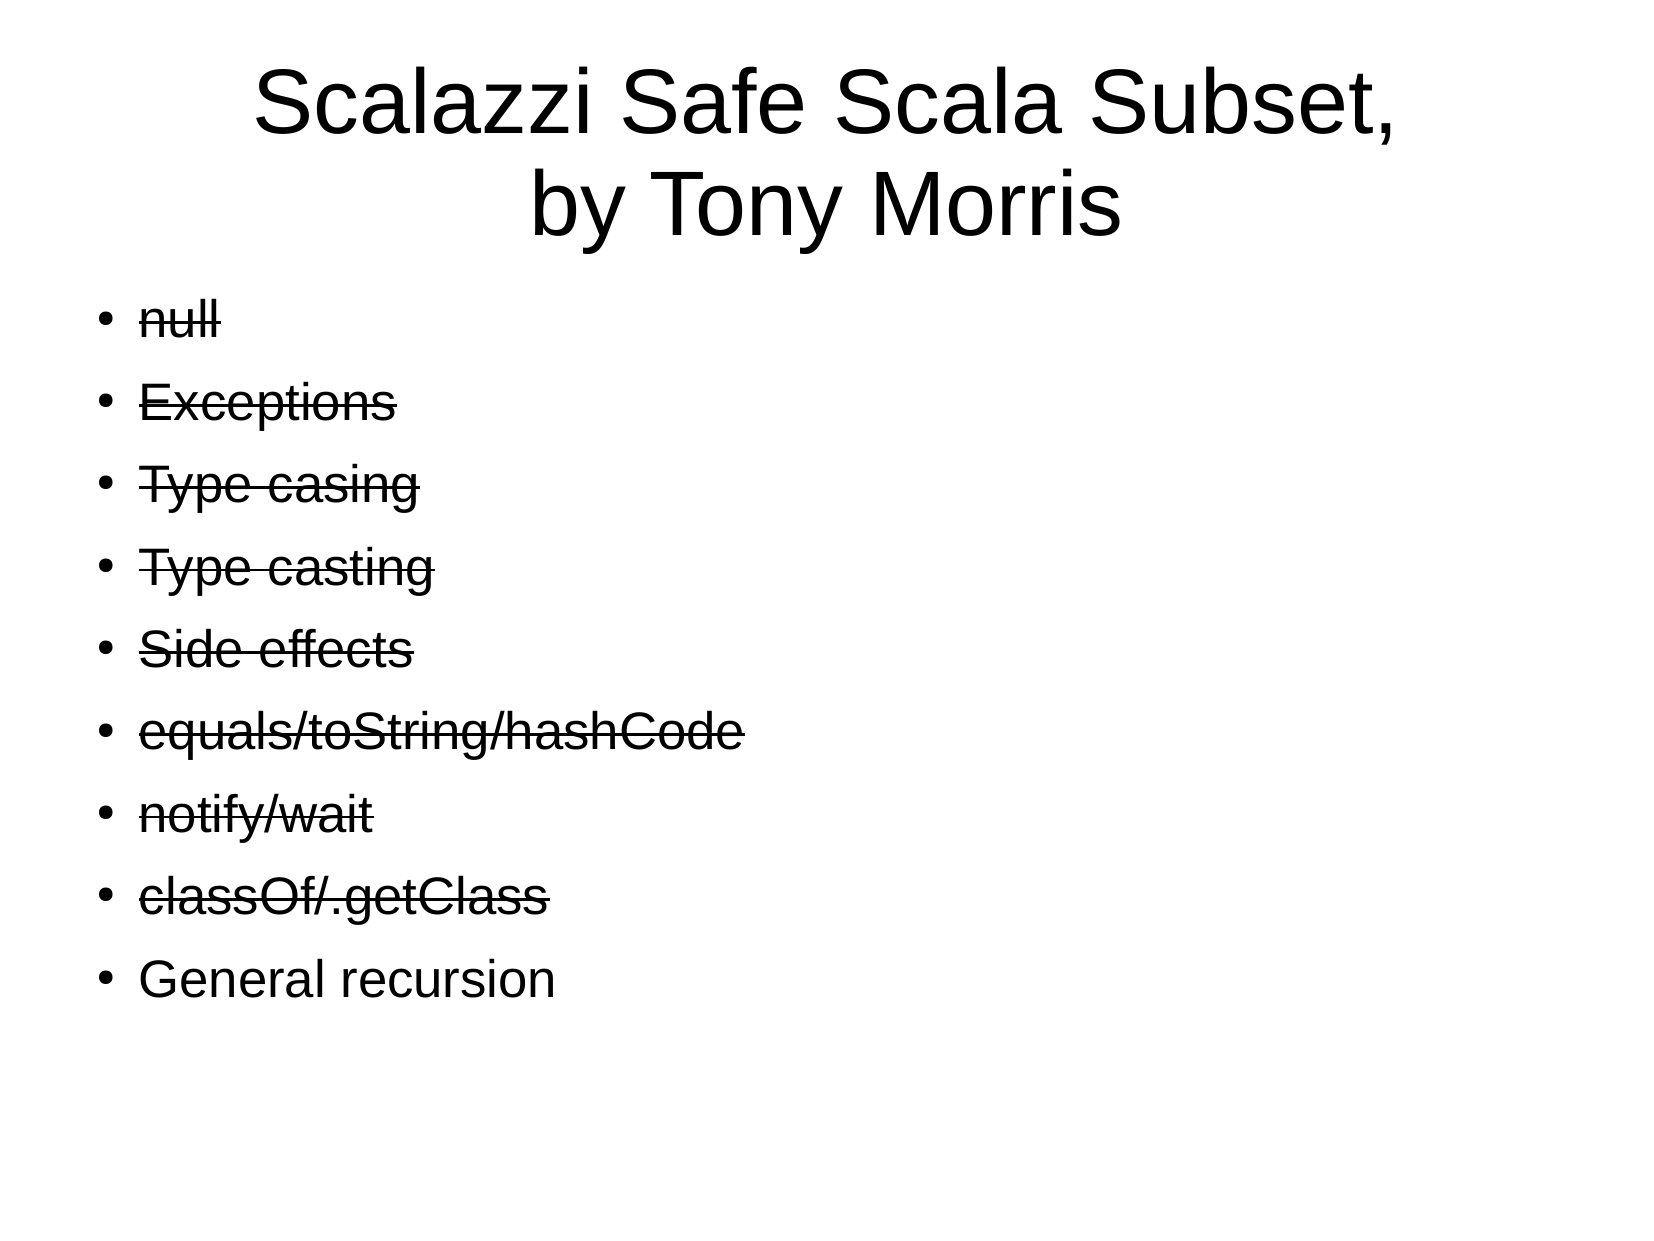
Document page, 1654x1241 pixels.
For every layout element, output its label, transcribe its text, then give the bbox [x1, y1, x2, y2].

list null Exceptions Type casing Type casting Side effects equals/toString/hashCode notify/wait classOf/.getClass General recursion [82, 290, 1571, 1010]
title Scalazzi Safe Scala Subset, by Tony Morris [82, 49, 1571, 257]
